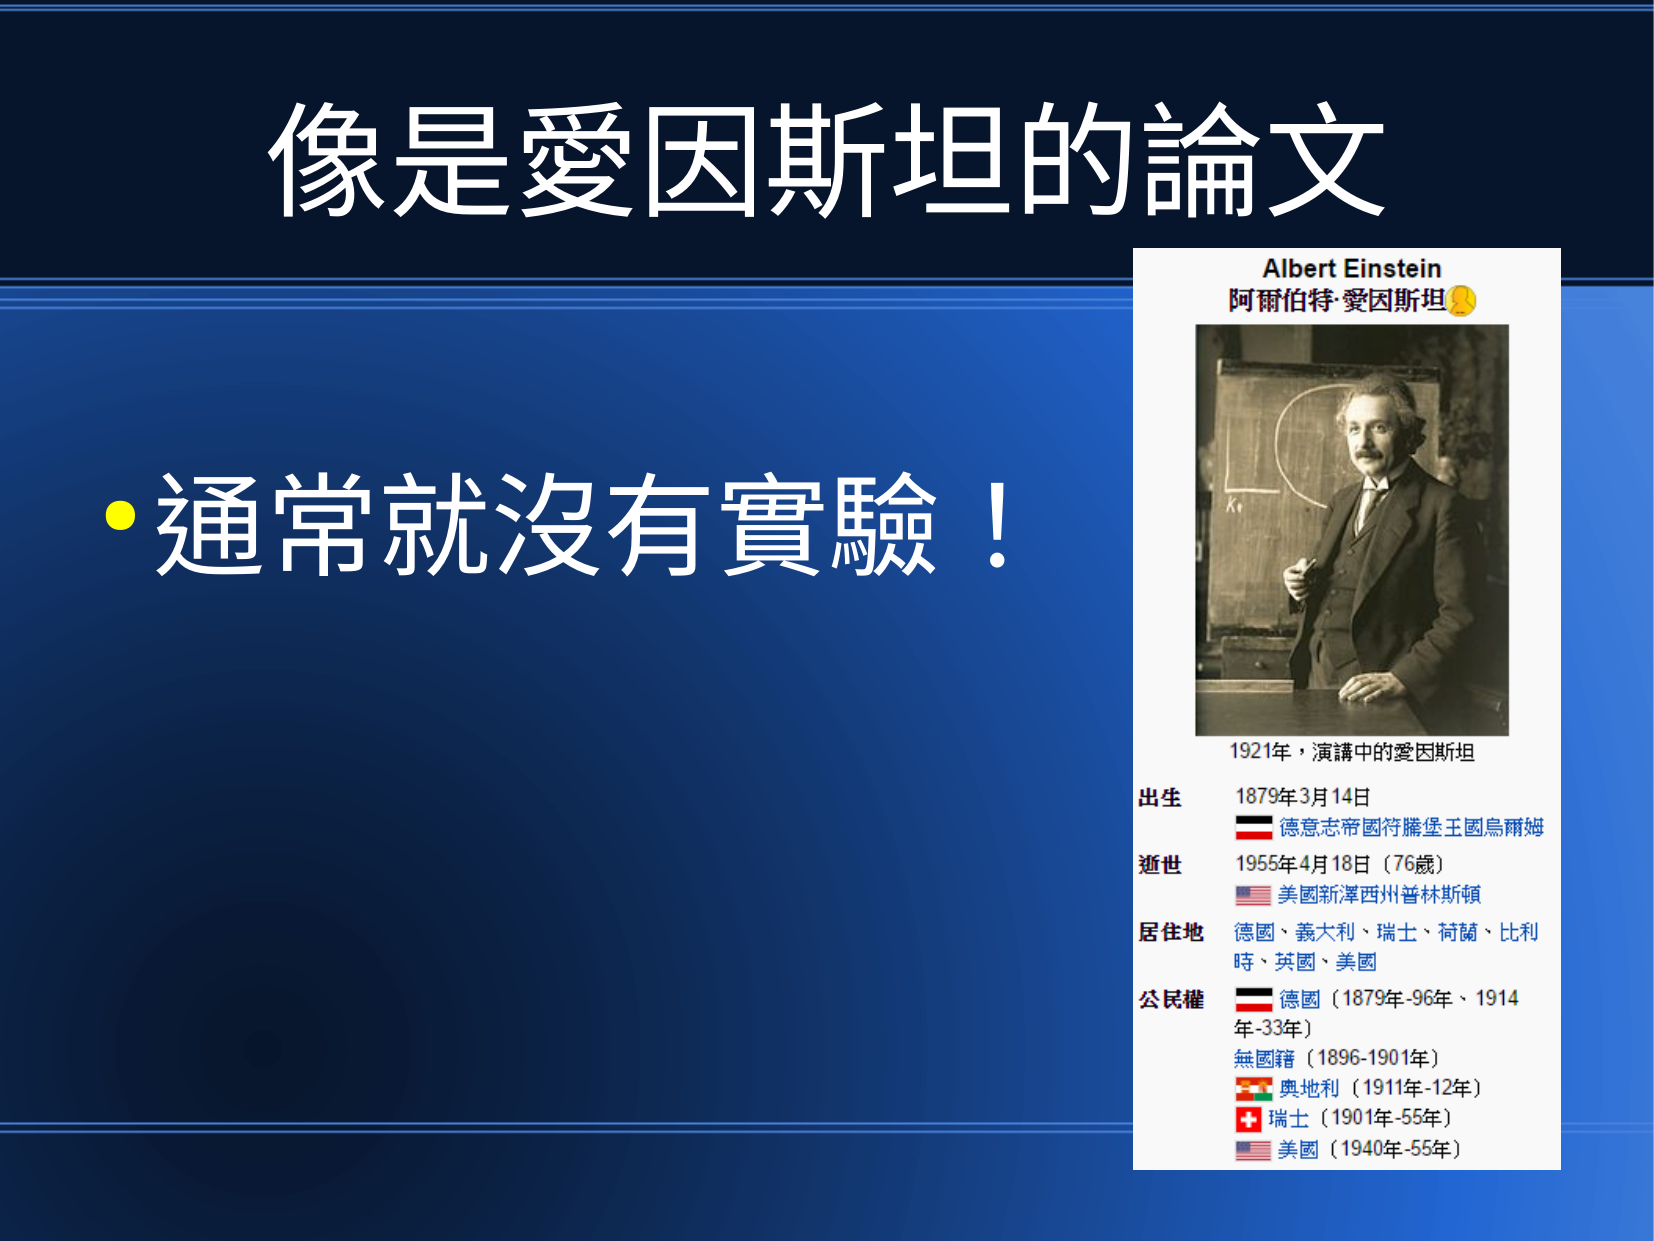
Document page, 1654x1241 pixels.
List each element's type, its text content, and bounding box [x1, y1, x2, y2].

list 通常就沒有實驗！ [82, 355, 1571, 1241]
picture [0, 0, 1654, 1241]
title 像是愛因斯坦的論文 [82, 49, 1571, 257]
